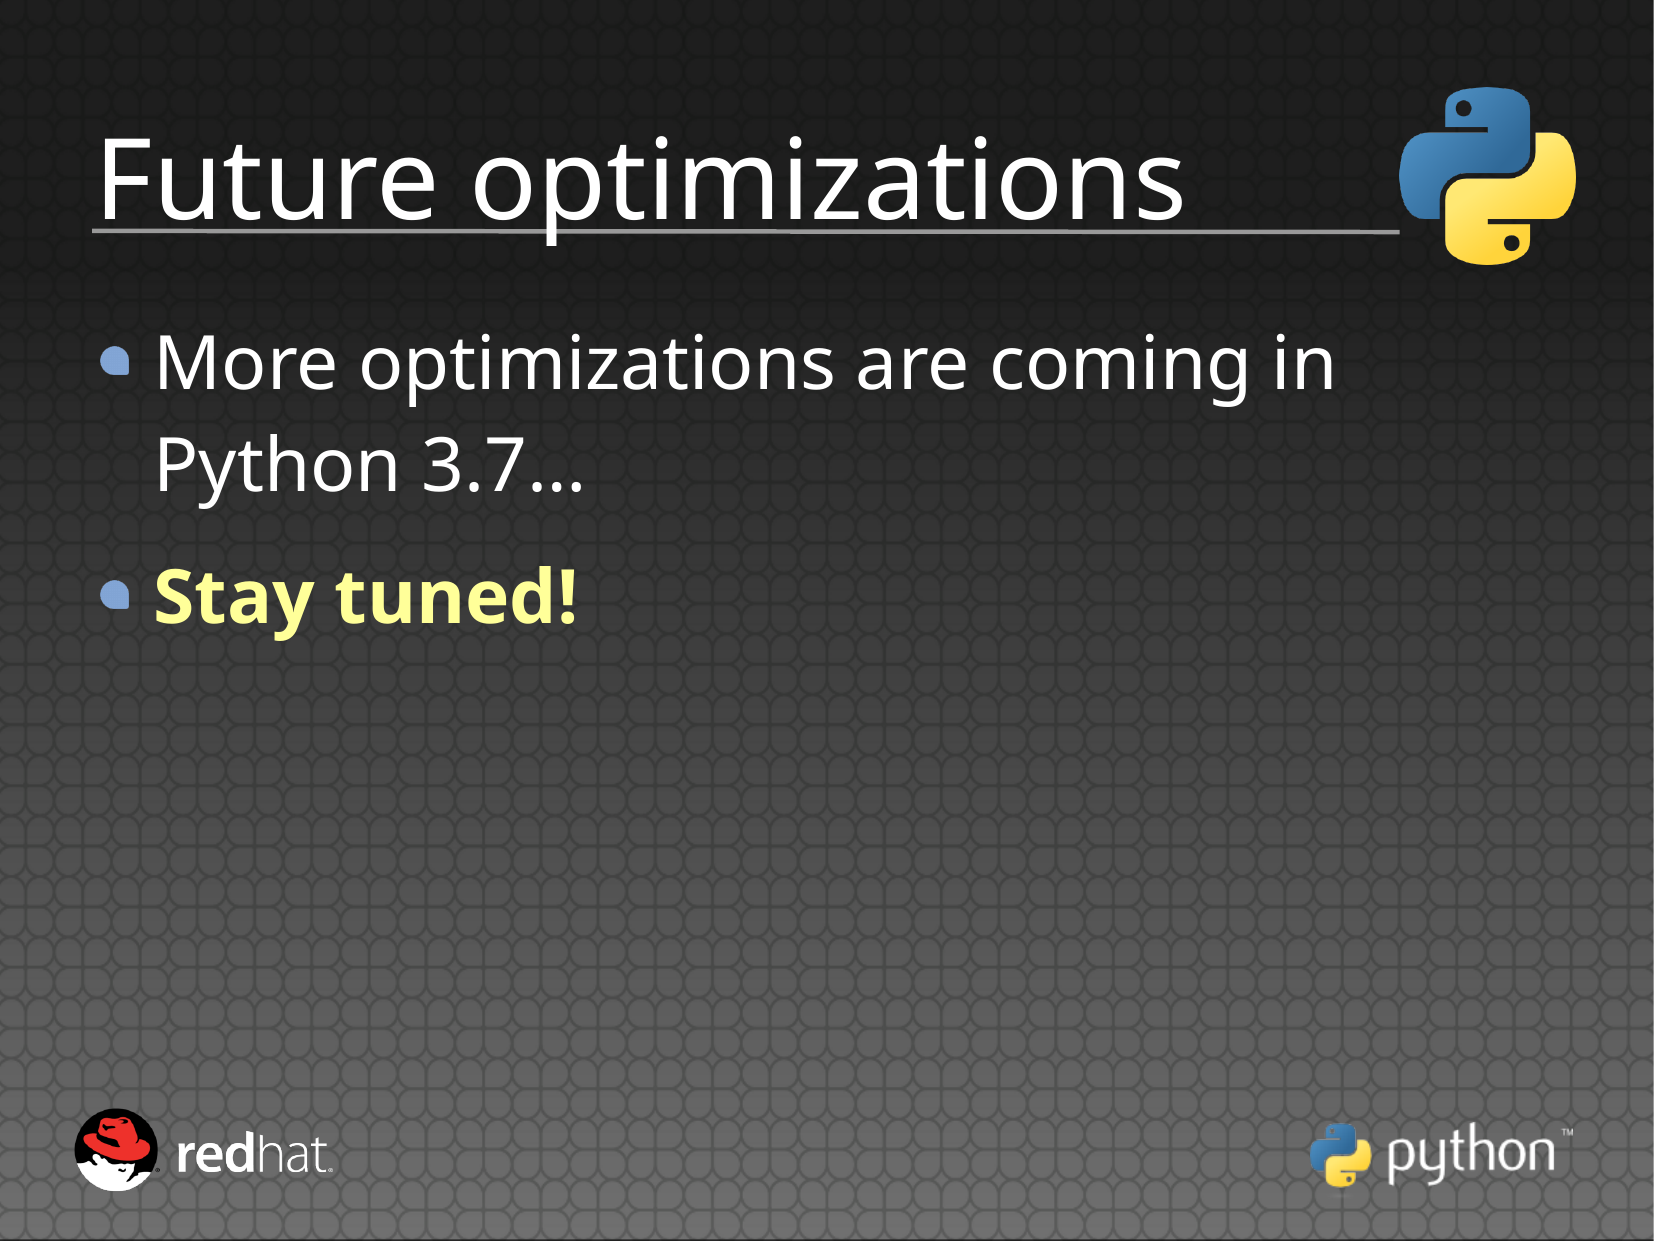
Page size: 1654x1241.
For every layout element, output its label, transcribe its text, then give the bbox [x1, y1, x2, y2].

list More optimizations are coming in Python 3.7… Stay tuned! [82, 309, 1571, 1049]
picture [0, 0, 1654, 1241]
title Future optimizations [94, 100, 1426, 251]
